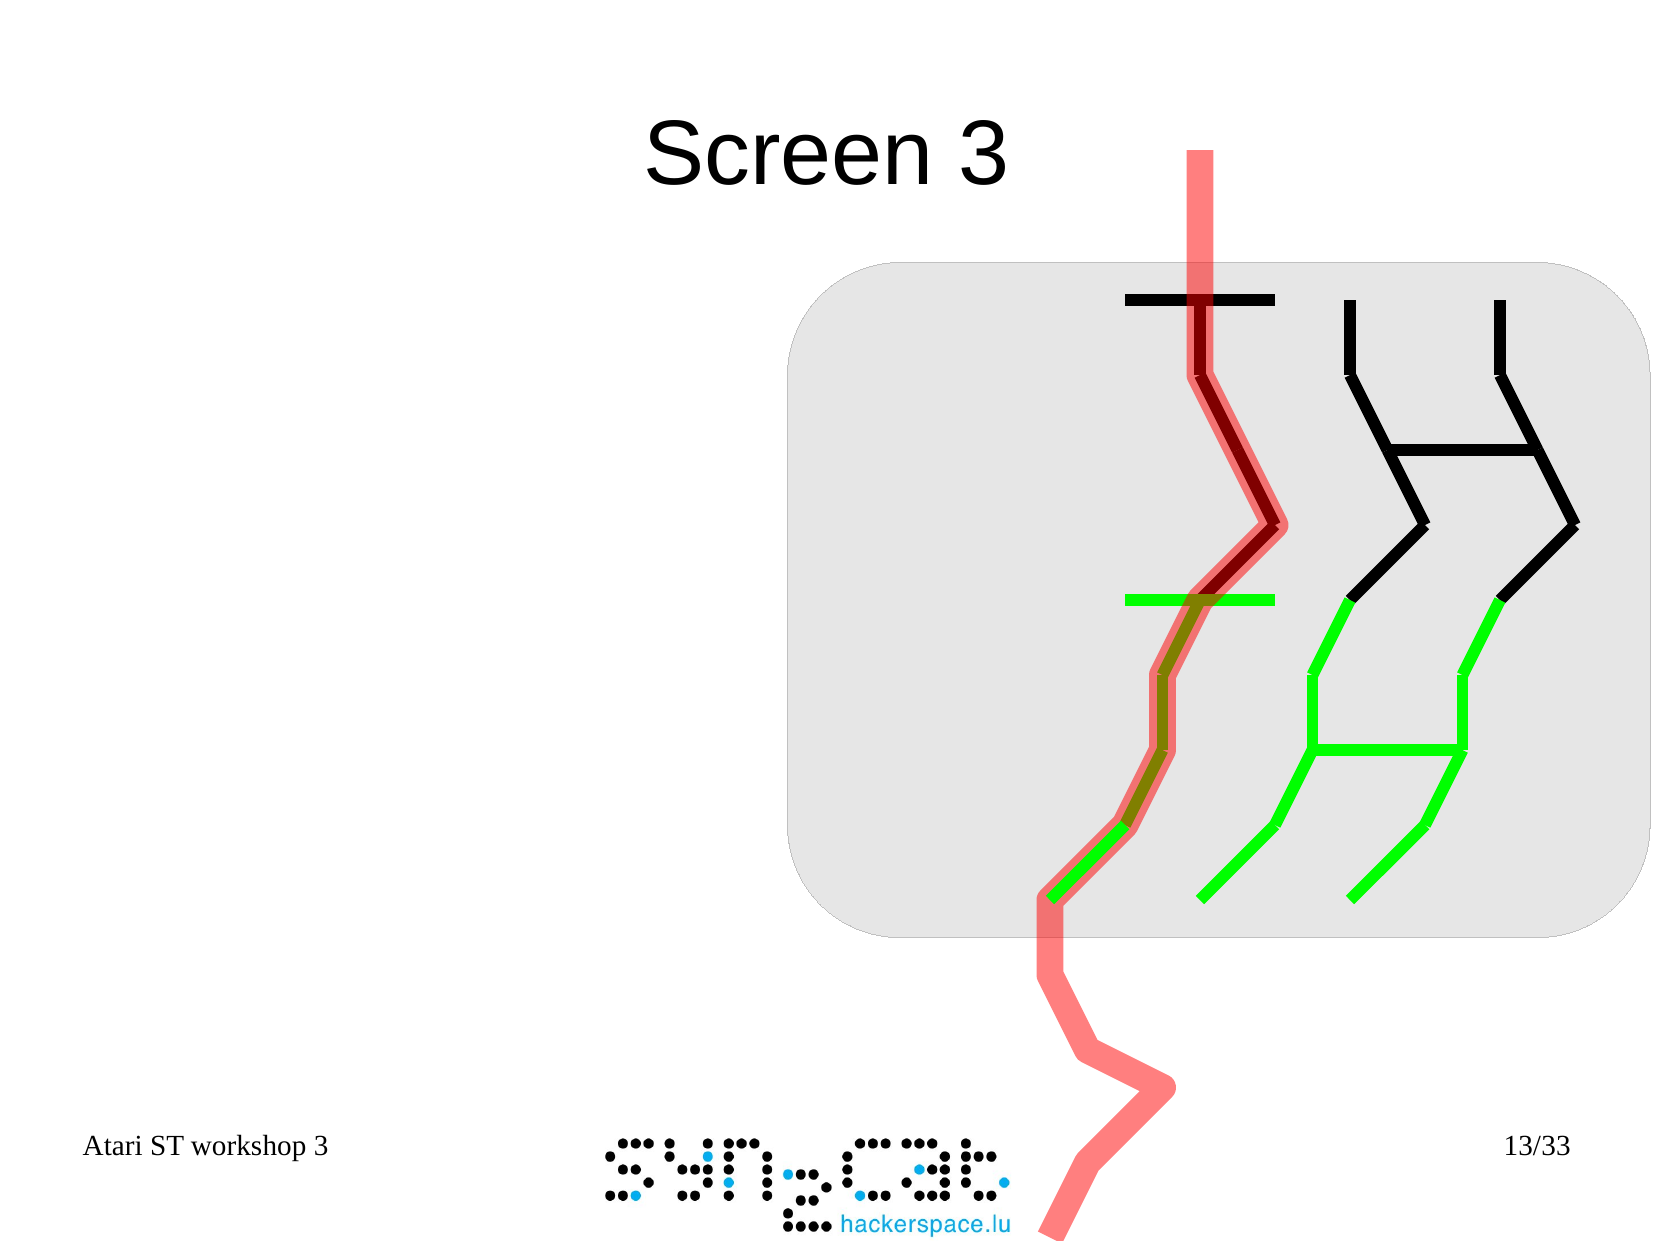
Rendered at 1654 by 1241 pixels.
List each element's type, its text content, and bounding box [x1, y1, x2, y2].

picture [600, 1124, 1025, 1241]
title Screen 3 [82, 49, 1571, 257]
text_box [1064, 262, 1651, 938]
text_box [787, 262, 1257, 938]
